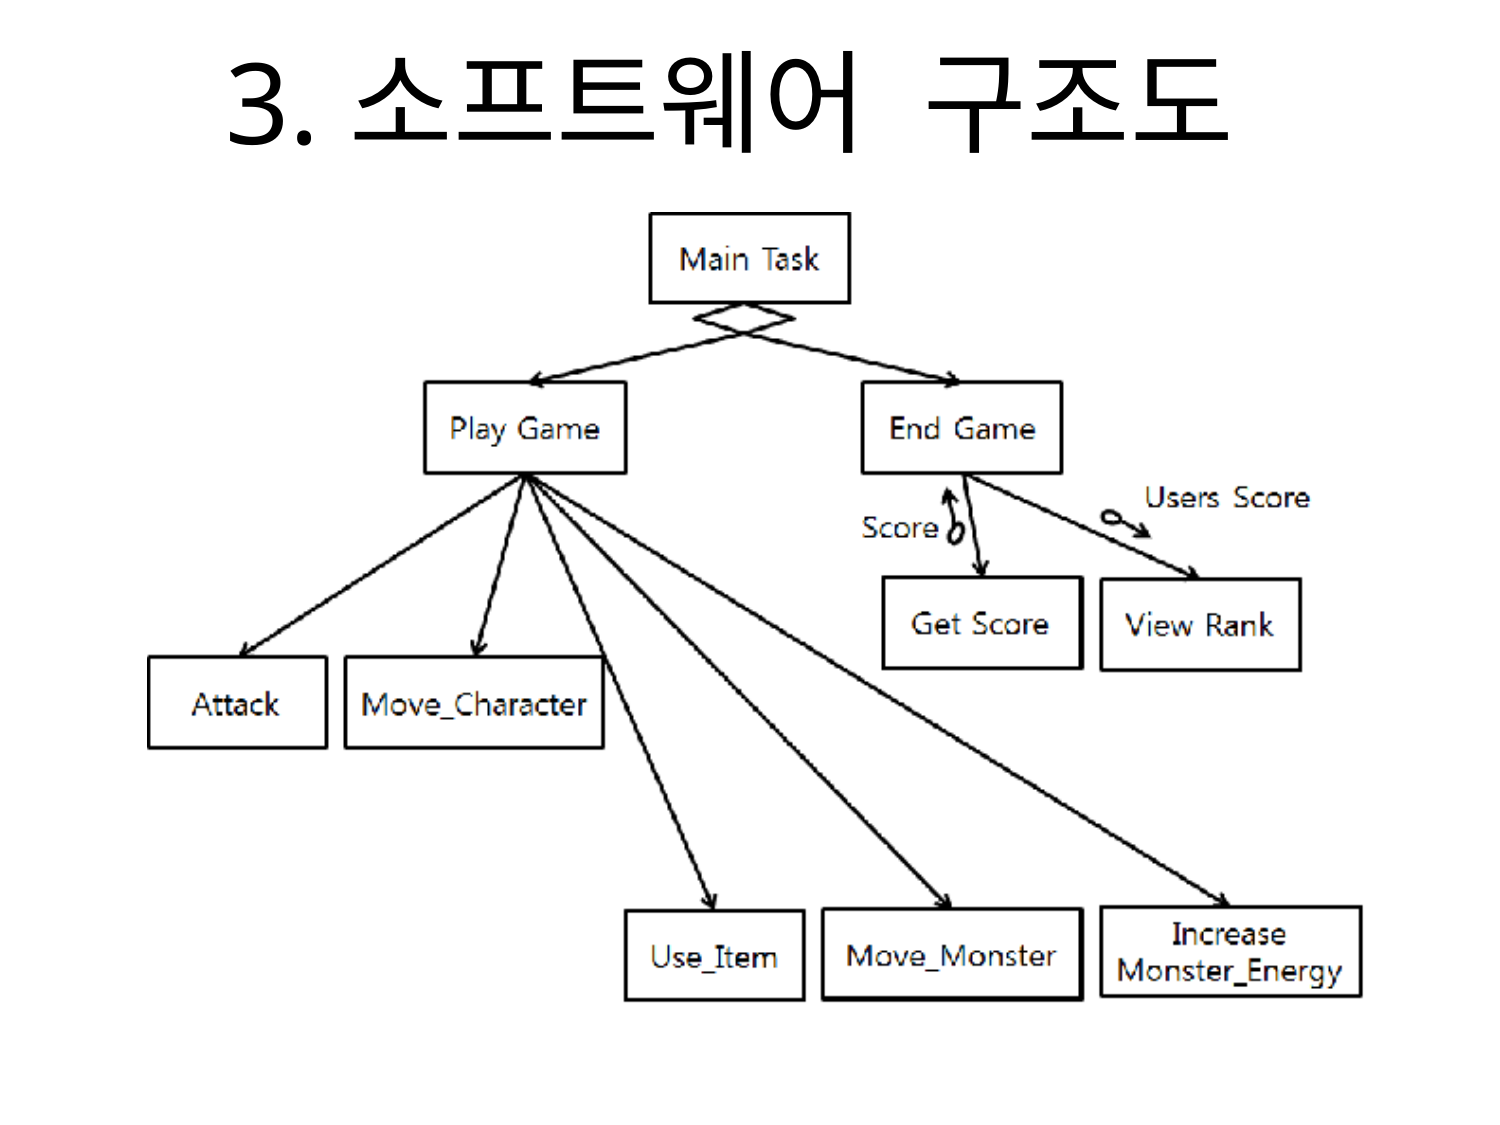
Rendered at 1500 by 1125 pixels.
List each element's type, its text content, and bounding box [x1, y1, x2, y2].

text_box 3. 소프트웨어 구조도 [779, 67, 812, 121]
picture [147, 212, 1365, 1006]
text_box 3. 소프트웨어 구조도 [35, 24, 1424, 143]
